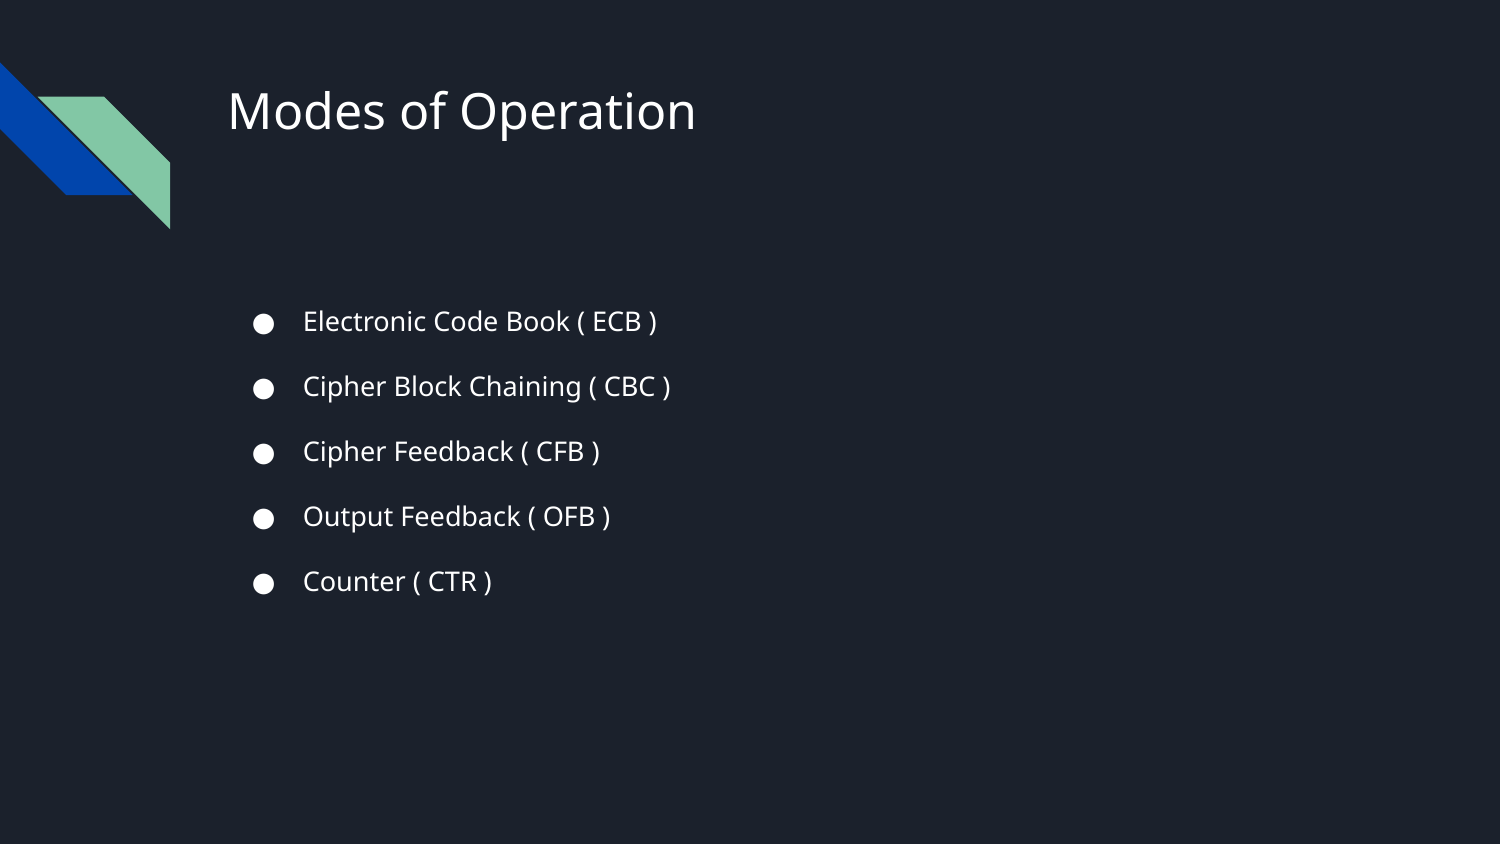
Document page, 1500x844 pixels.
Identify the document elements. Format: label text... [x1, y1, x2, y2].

list Electronic Code Book ( ECB ) Cipher Block Chaining ( CBC ) Cipher Feedback ( CFB ) Output Feedback ( OFB ) Counter ( CTR ) [212, 257, 1368, 735]
title Modes of Operation [212, 64, 1368, 215]
